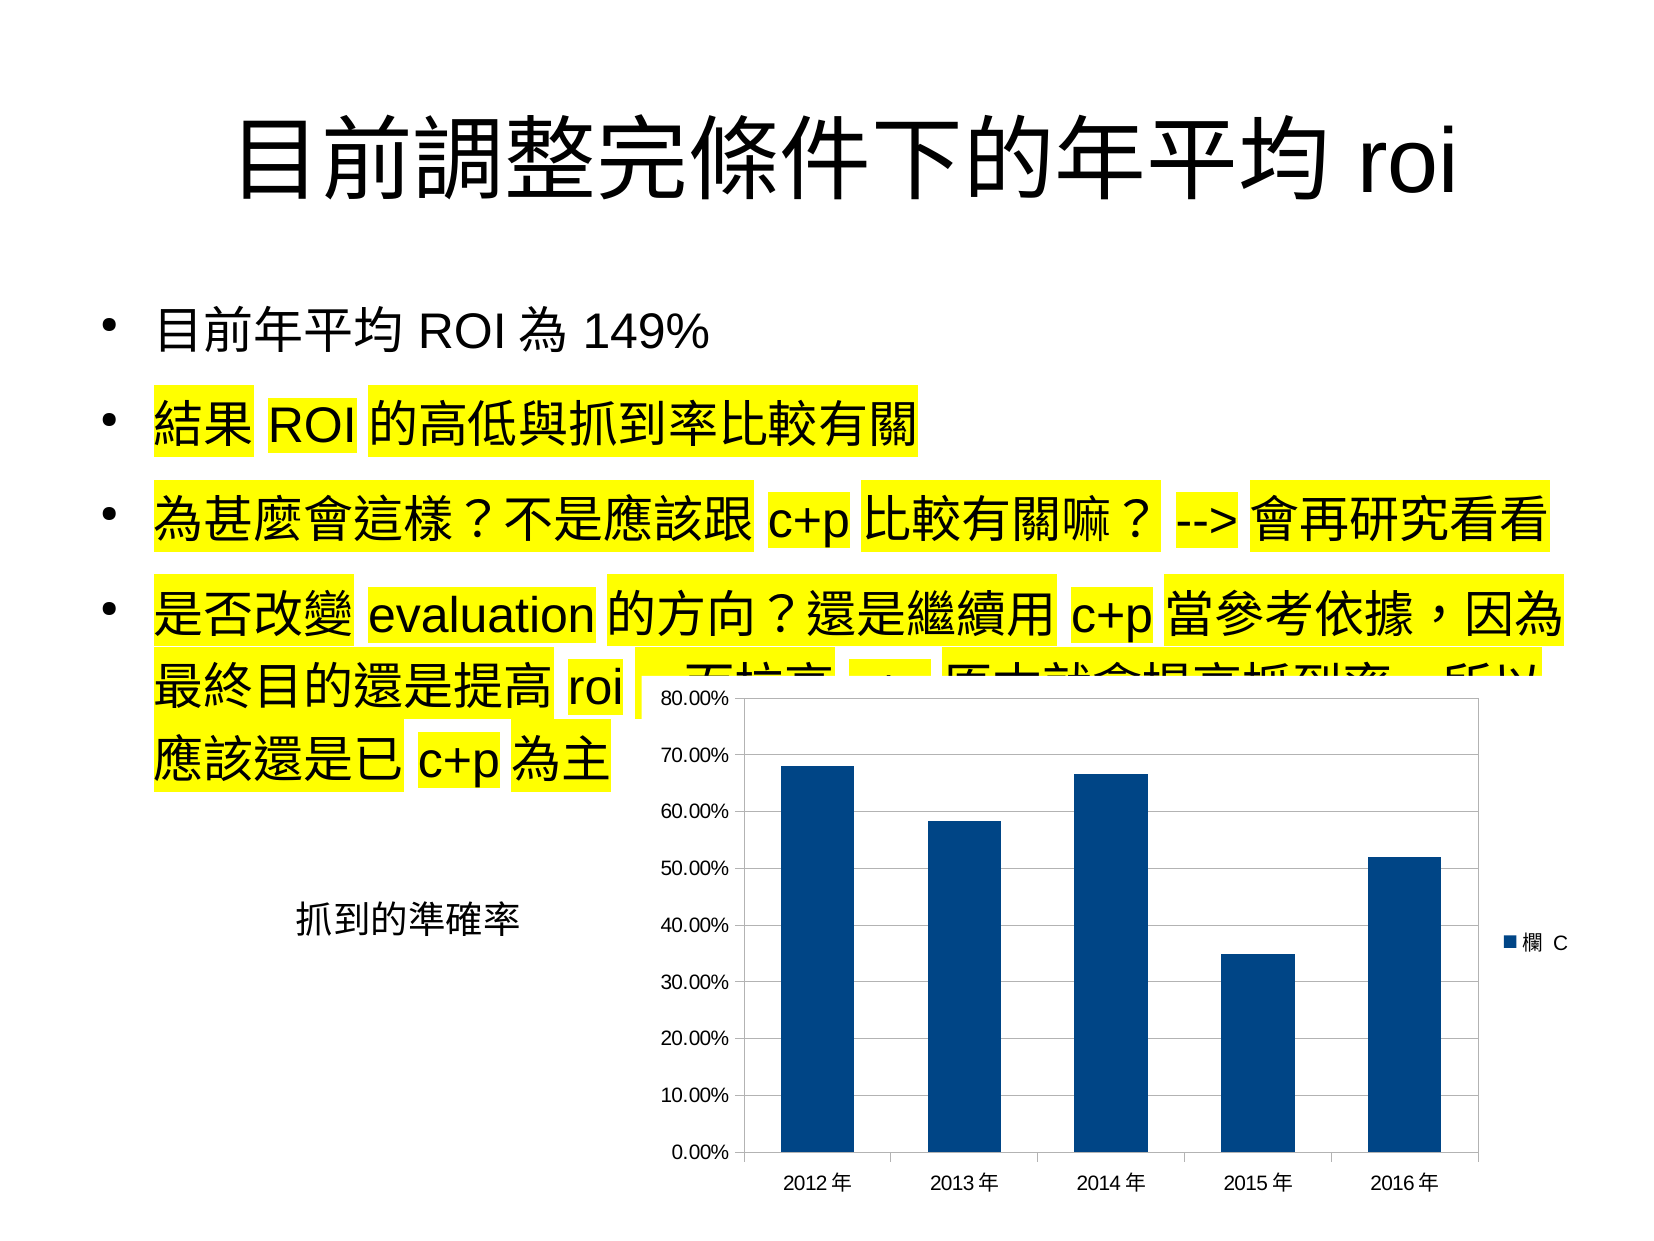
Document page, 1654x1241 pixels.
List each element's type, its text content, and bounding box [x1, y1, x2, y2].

list 目前年平均ROI為149% 結果ROI的高低與抓到率比較有關 為甚麼會這樣？不是應該跟c+p比較有關嘛？-->會再研究看看 是否改變evaluation的方向？還是繼續用c+p當參考依據，因為最終目的還是提高roi，而拉高c+p原本就會提高抓到率，所以應該還是已c+p為主 [82, 290, 1571, 1010]
chart [641, 675, 1587, 1208]
text_box 抓到的準確率 [280, 882, 600, 985]
title 目前調整完條件下的年平均roi [82, 49, 1571, 257]
